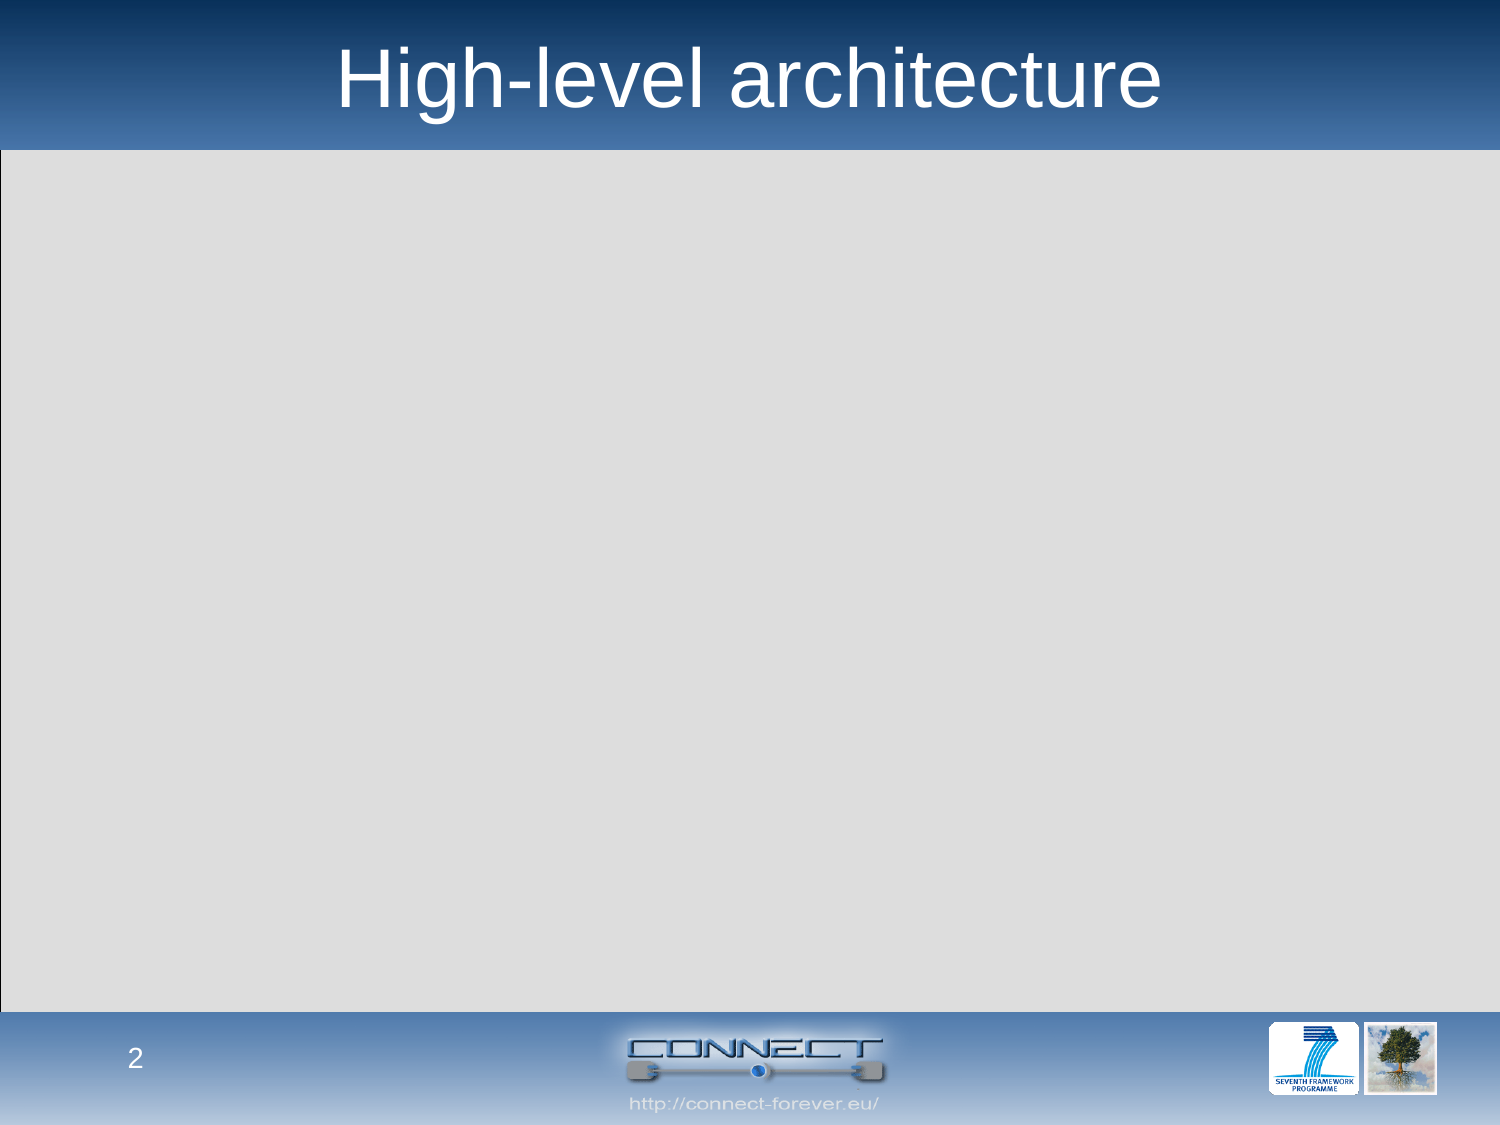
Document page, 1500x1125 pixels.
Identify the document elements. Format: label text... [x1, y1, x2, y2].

title High-level architecture [37, 8, 1463, 150]
picture [0, 0, 1500, 150]
picture [0, 1012, 1500, 1125]
